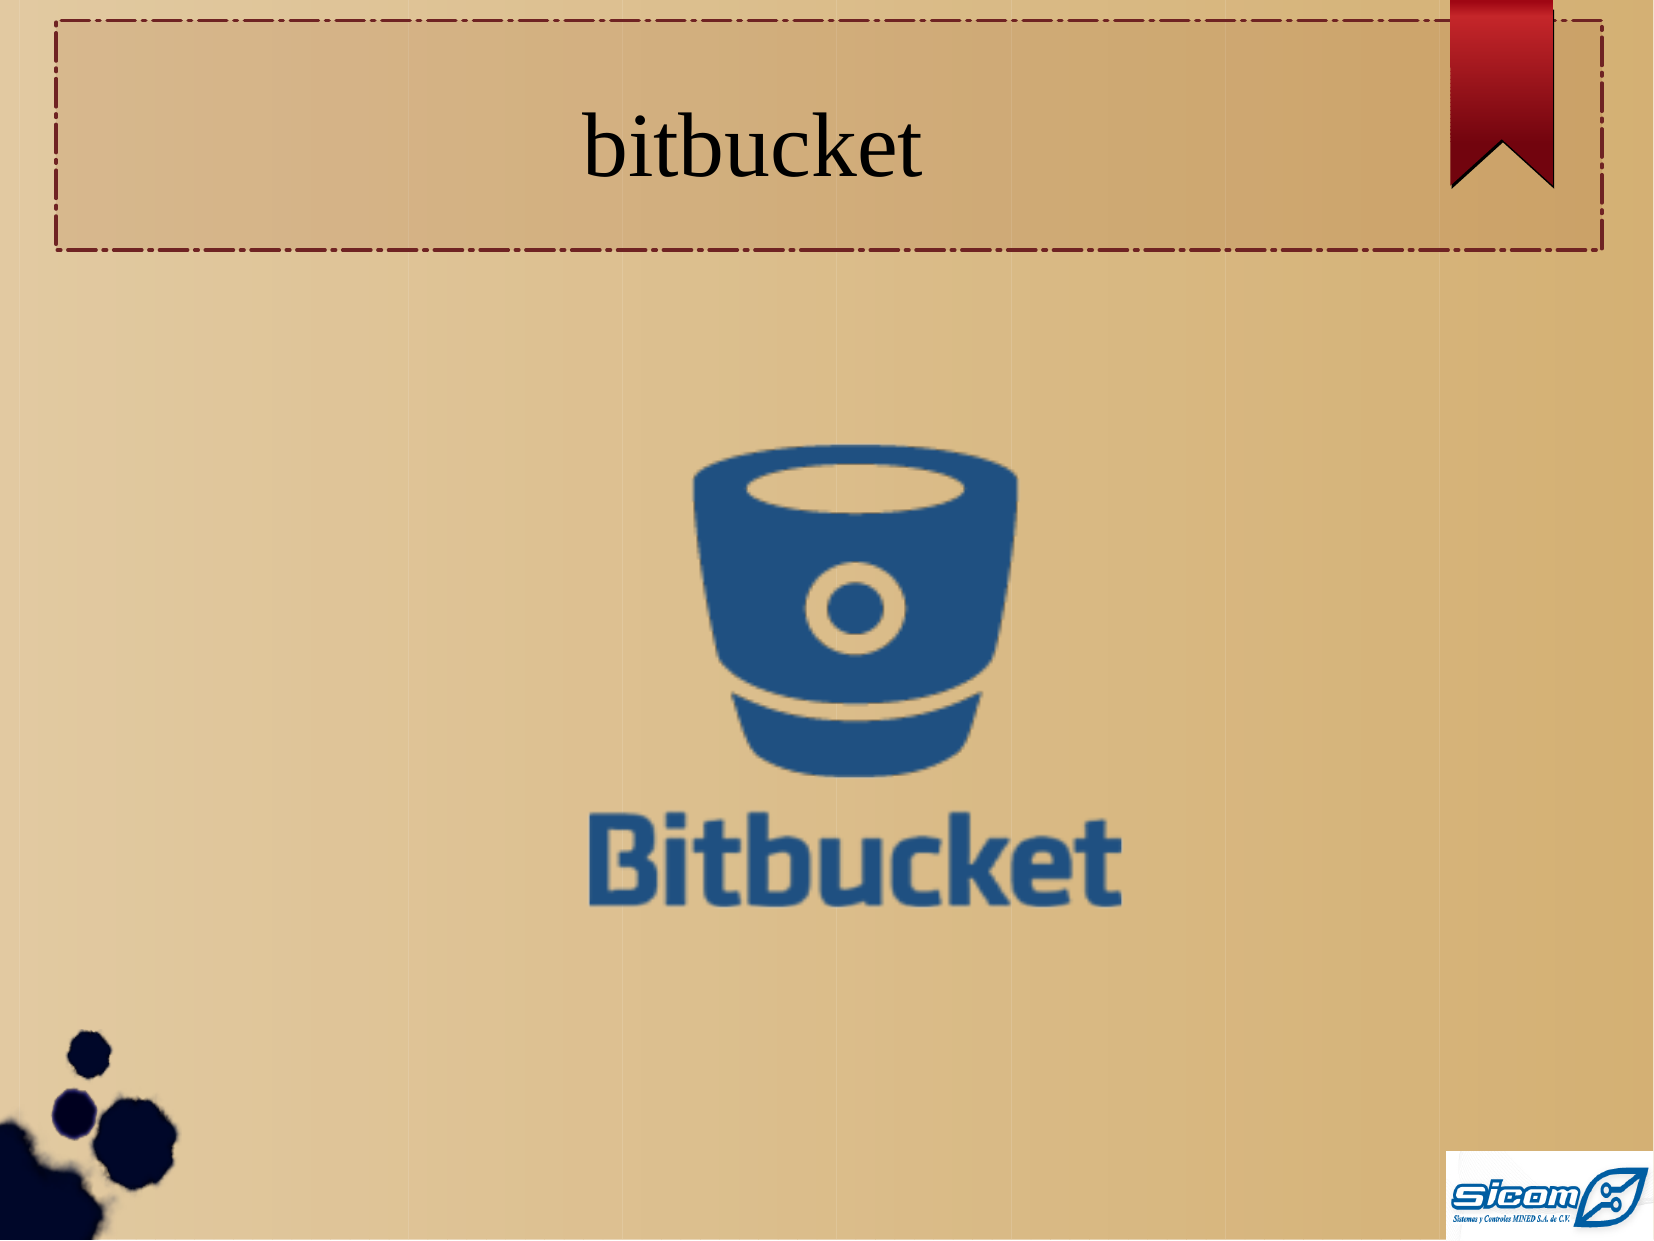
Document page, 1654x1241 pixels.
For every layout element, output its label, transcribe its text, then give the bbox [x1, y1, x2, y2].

picture [1446, 1151, 1654, 1241]
title bitbucket [88, 55, 1418, 237]
picture [472, 324, 1241, 1038]
